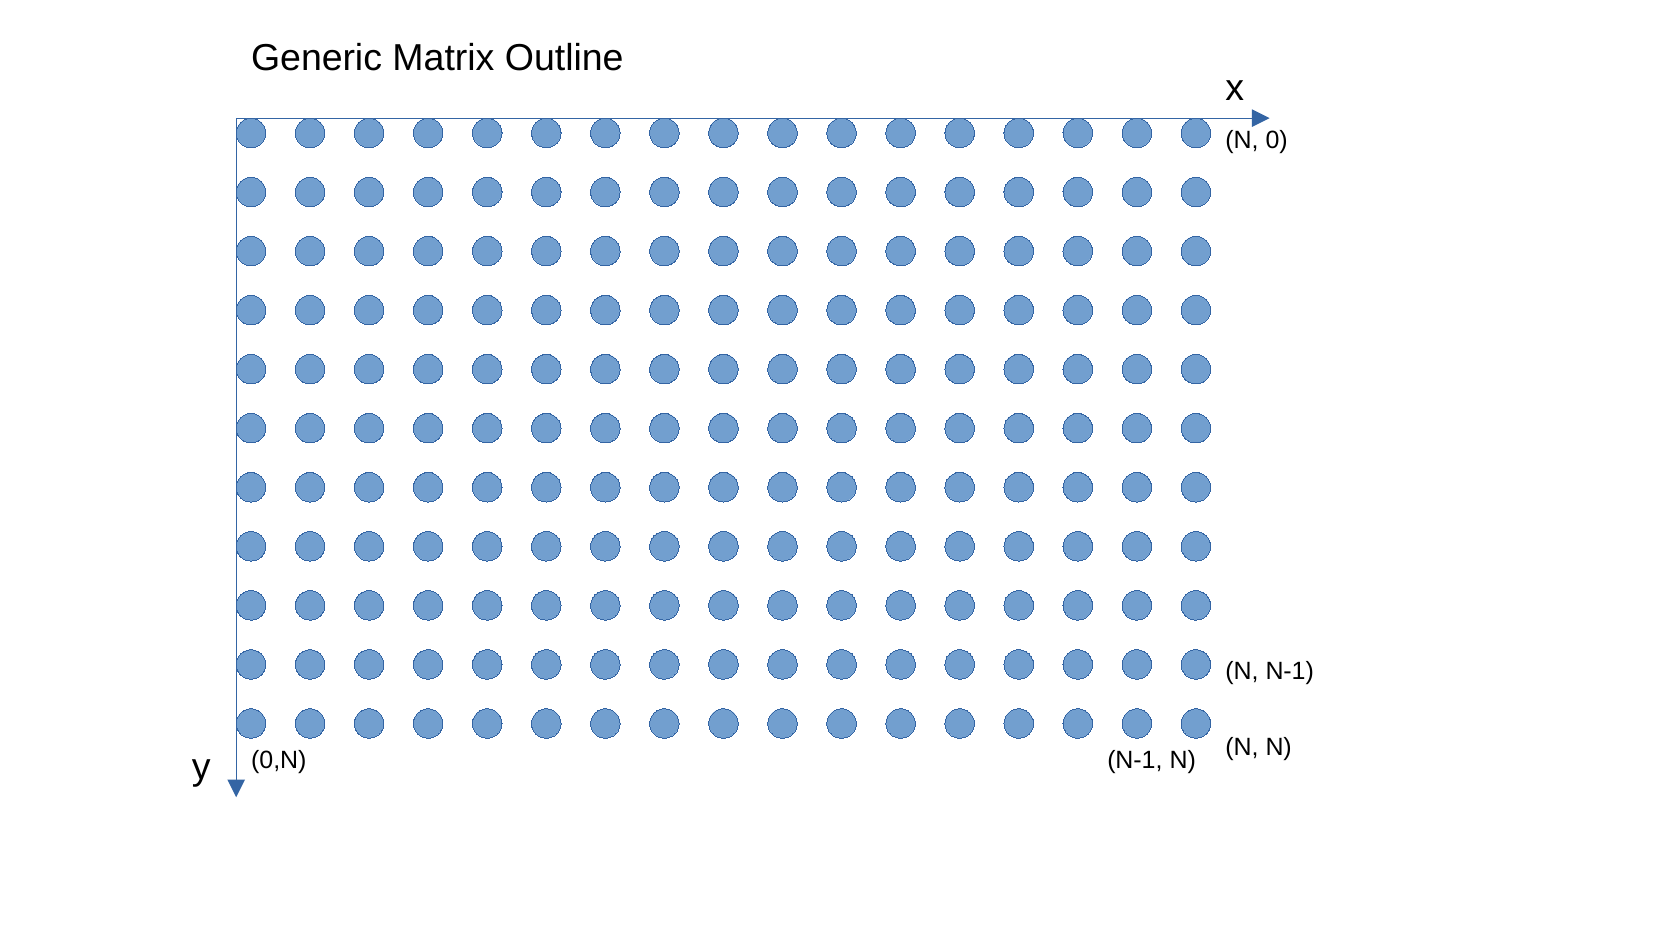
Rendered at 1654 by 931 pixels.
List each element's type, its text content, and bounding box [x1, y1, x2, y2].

text_box [295, 177, 325, 207]
text_box [413, 472, 443, 503]
text_box [1062, 236, 1093, 266]
text_box [590, 236, 621, 266]
text_box [590, 472, 621, 503]
text_box [590, 295, 621, 325]
text_box [413, 295, 443, 325]
text_box [472, 236, 503, 266]
text_box [1181, 354, 1211, 384]
text_box [295, 708, 325, 738]
text_box [649, 649, 680, 680]
text_box [1181, 649, 1210, 680]
text_box [944, 413, 975, 443]
text_box [826, 118, 857, 148]
text_box [590, 649, 621, 680]
text_box [649, 472, 680, 503]
text_box [708, 649, 739, 680]
text_box [236, 236, 266, 266]
text_box [944, 177, 975, 207]
text_box [649, 708, 680, 739]
text_box [354, 413, 384, 443]
text_box (N-1, N) [1092, 738, 1241, 782]
text_box [1003, 118, 1034, 148]
text_box [531, 177, 562, 207]
text_box [1003, 649, 1034, 680]
text_box (0,N) [236, 738, 325, 782]
text_box [590, 531, 621, 562]
text_box [236, 708, 266, 738]
text_box [885, 118, 916, 148]
text_box [649, 531, 680, 562]
text_box [767, 295, 798, 325]
text_box [1003, 531, 1034, 562]
text_box [1122, 177, 1152, 207]
text_box [354, 590, 384, 621]
text_box [236, 472, 266, 503]
text_box [472, 590, 503, 621]
text_box [531, 118, 562, 148]
text_box [649, 590, 680, 621]
text_box Generic Matrix Outline [236, 29, 650, 89]
text_box [413, 118, 443, 148]
text_box [1122, 531, 1152, 562]
text_box [944, 295, 975, 325]
text_box [767, 236, 798, 266]
text_box [1003, 354, 1034, 384]
text_box [295, 472, 325, 503]
text_box [1122, 649, 1152, 680]
text_box [413, 354, 443, 384]
text_box [1122, 354, 1152, 384]
text_box [531, 649, 562, 680]
text_box [1003, 708, 1034, 739]
text_box [1003, 295, 1034, 325]
text_box [708, 295, 739, 325]
text_box [590, 413, 621, 443]
text_box [590, 354, 621, 384]
text_box [885, 236, 916, 266]
text_box [531, 295, 562, 325]
text_box [236, 649, 266, 680]
text_box [708, 354, 739, 384]
text_box [826, 708, 857, 739]
text_box [295, 590, 325, 621]
text_box x [1210, 59, 1270, 116]
text_box [295, 295, 325, 325]
text_box [295, 531, 325, 562]
text_box [354, 472, 384, 503]
text_box [472, 531, 503, 562]
text_box [472, 472, 503, 503]
text_box [708, 413, 739, 443]
text_box [767, 413, 798, 443]
text_box [1181, 708, 1211, 738]
text_box [767, 590, 798, 621]
text_box [1181, 177, 1211, 207]
text_box [236, 590, 266, 621]
text_box [944, 590, 975, 621]
text_box [767, 177, 798, 207]
text_box [649, 354, 680, 384]
text_box [236, 177, 266, 207]
text_box [236, 118, 266, 148]
text_box [885, 590, 916, 621]
text_box [354, 236, 384, 266]
text_box [590, 118, 621, 148]
text_box [531, 590, 562, 621]
text_box [885, 413, 916, 443]
text_box [354, 177, 384, 207]
text_box [413, 649, 443, 680]
text_box [590, 708, 621, 739]
text_box [472, 413, 503, 443]
text_box [295, 354, 325, 384]
text_box [413, 708, 443, 739]
text_box [826, 354, 857, 384]
text_box [236, 413, 266, 443]
text_box [944, 118, 975, 148]
text_box [295, 118, 325, 148]
text_box [295, 649, 325, 680]
text_box [649, 413, 680, 443]
text_box [708, 531, 739, 562]
text_box [531, 413, 562, 443]
text_box [1062, 354, 1093, 384]
text_box [472, 177, 503, 207]
text_box [885, 295, 916, 325]
text_box [1062, 708, 1093, 739]
text_box [767, 708, 798, 739]
text_box [1181, 531, 1211, 562]
text_box [826, 413, 857, 443]
text_box [472, 708, 503, 739]
text_box [1122, 295, 1152, 325]
text_box [1062, 177, 1093, 207]
text_box y [177, 738, 237, 796]
text_box [413, 413, 443, 443]
text_box [1062, 413, 1093, 443]
text_box [708, 472, 739, 503]
text_box [236, 354, 266, 384]
text_box [354, 649, 384, 680]
text_box [354, 295, 384, 325]
text_box [767, 649, 798, 680]
text_box (N, N) [1210, 724, 1329, 768]
text_box [354, 708, 384, 739]
text_box [1003, 413, 1034, 443]
text_box [531, 531, 562, 562]
text_box [885, 177, 916, 207]
text_box [1062, 295, 1093, 325]
text_box [767, 472, 798, 503]
text_box [1181, 590, 1211, 621]
text_box [1181, 472, 1211, 503]
text_box [1122, 413, 1152, 443]
text_box [413, 590, 443, 621]
text_box (N, N-1) [1210, 649, 1359, 693]
text_box [708, 177, 739, 207]
text_box [295, 236, 325, 266]
text_box [885, 531, 916, 562]
text_box [708, 708, 739, 739]
text_box [826, 295, 857, 325]
text_box [826, 177, 857, 207]
text_box [649, 295, 680, 325]
text_box [413, 236, 443, 266]
text_box [295, 413, 325, 443]
text_box [885, 472, 916, 503]
text_box [1181, 295, 1211, 325]
text_box [1181, 236, 1211, 266]
text_box (N, 0) [1210, 118, 1329, 161]
text_box [885, 649, 916, 680]
text_box [236, 531, 266, 562]
text_box [826, 590, 857, 621]
text_box [885, 354, 916, 384]
text_box [826, 531, 857, 562]
text_box [944, 354, 975, 384]
text_box [767, 118, 798, 148]
text_box [826, 649, 857, 680]
text_box [1062, 118, 1093, 148]
text_box [472, 118, 503, 148]
text_box [944, 708, 975, 739]
text_box [590, 590, 621, 621]
text_box [1003, 472, 1034, 503]
text_box [708, 236, 739, 266]
text_box [1122, 236, 1152, 266]
text_box [413, 531, 443, 562]
text_box [708, 118, 739, 148]
text_box [472, 295, 503, 325]
text_box [1122, 118, 1152, 148]
text_box [767, 531, 798, 562]
text_box [649, 118, 680, 148]
text_box [236, 295, 266, 325]
text_box [708, 590, 739, 621]
text_box [1003, 177, 1034, 207]
text_box [649, 177, 680, 207]
text_box [1062, 531, 1093, 562]
text_box [944, 649, 975, 680]
text_box [1181, 413, 1211, 443]
text_box [531, 354, 562, 384]
text_box [531, 236, 562, 266]
text_box [590, 177, 621, 207]
text_box [1122, 708, 1152, 738]
text_box [1003, 590, 1034, 621]
text_box [1062, 472, 1093, 503]
text_box [413, 177, 443, 207]
text_box [354, 118, 384, 148]
text_box [1122, 590, 1152, 621]
text_box [354, 354, 384, 384]
text_box [944, 236, 975, 266]
text_box [354, 531, 384, 562]
text_box [944, 472, 975, 503]
text_box [826, 472, 857, 503]
text_box [944, 531, 975, 562]
text_box [1181, 118, 1210, 148]
text_box [885, 708, 916, 739]
text_box [1062, 649, 1093, 680]
text_box [531, 472, 562, 503]
text_box [1122, 472, 1152, 503]
text_box [649, 236, 680, 266]
text_box [531, 708, 562, 739]
text_box [767, 354, 798, 384]
text_box [472, 649, 503, 680]
text_box [1062, 590, 1093, 621]
text_box [472, 354, 503, 384]
text_box [826, 236, 857, 266]
text_box [1003, 236, 1034, 266]
